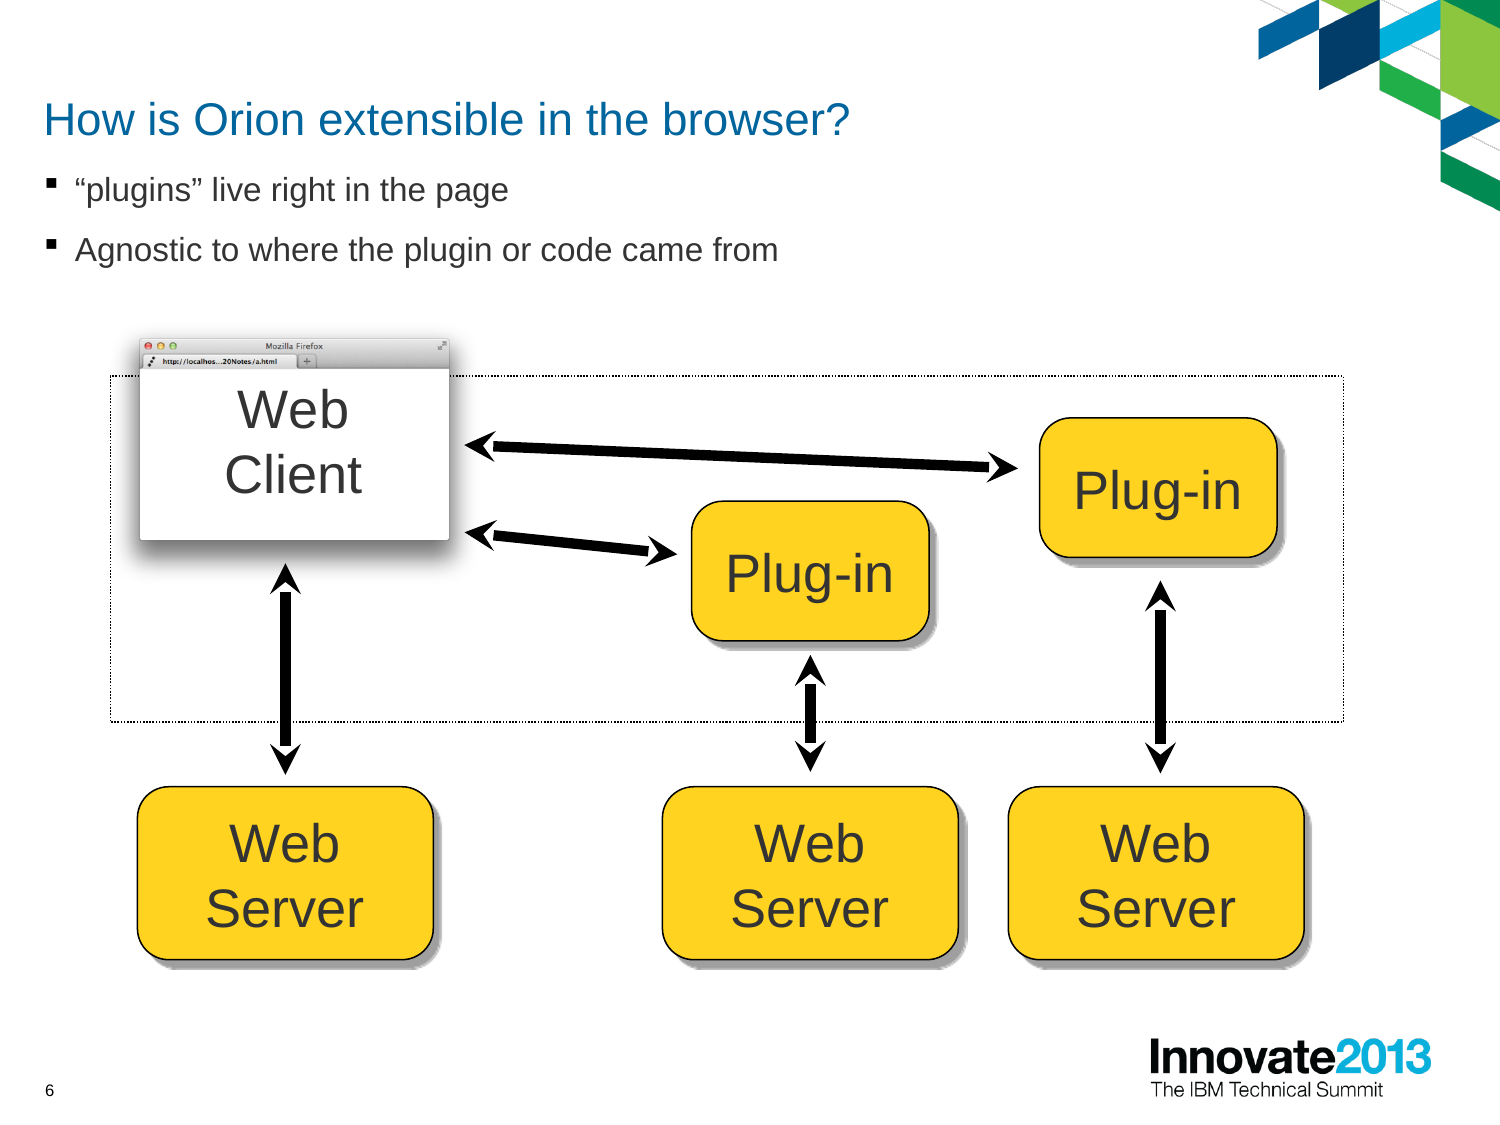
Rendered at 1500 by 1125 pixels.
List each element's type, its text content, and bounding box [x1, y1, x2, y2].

picture [104, 317, 484, 589]
text_box Web Server [137, 786, 434, 960]
text_box Web Client [145, 353, 442, 527]
list “plugins” live right in the page Agnostic to where the plugin or code came from [28, 160, 1439, 1007]
text_box Web Server [1008, 786, 1305, 960]
picture [1150, 1034, 1433, 1105]
text_box Plug-in [691, 501, 930, 641]
title How is Orion extensible in the browser? [28, 88, 1247, 154]
picture [1254, 0, 1500, 219]
text_box Web Server [662, 786, 959, 960]
text_box Plug-in [1039, 417, 1278, 558]
text_box <number> [29, 1072, 91, 1103]
